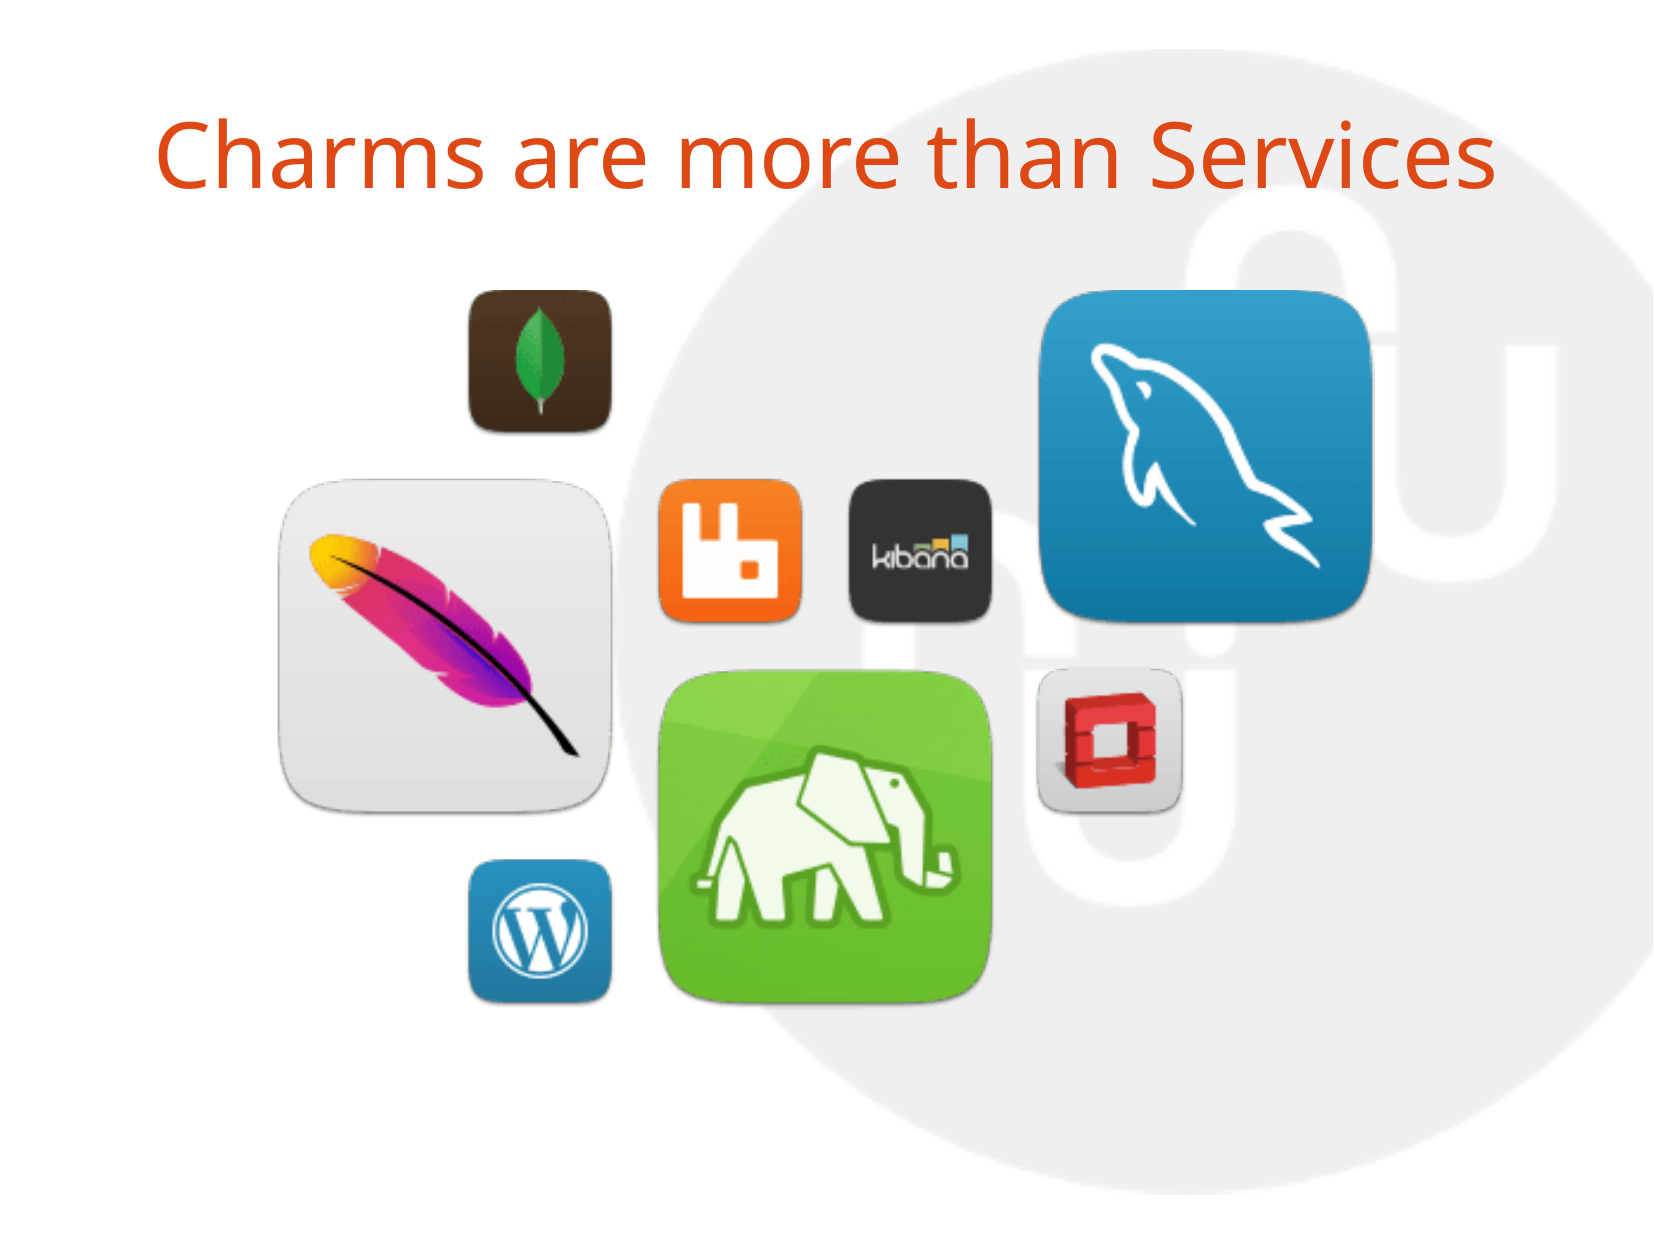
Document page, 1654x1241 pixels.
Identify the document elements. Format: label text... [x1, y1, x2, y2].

picture [277, 49, 1654, 1195]
title Charms are more than Services [82, 49, 1571, 257]
